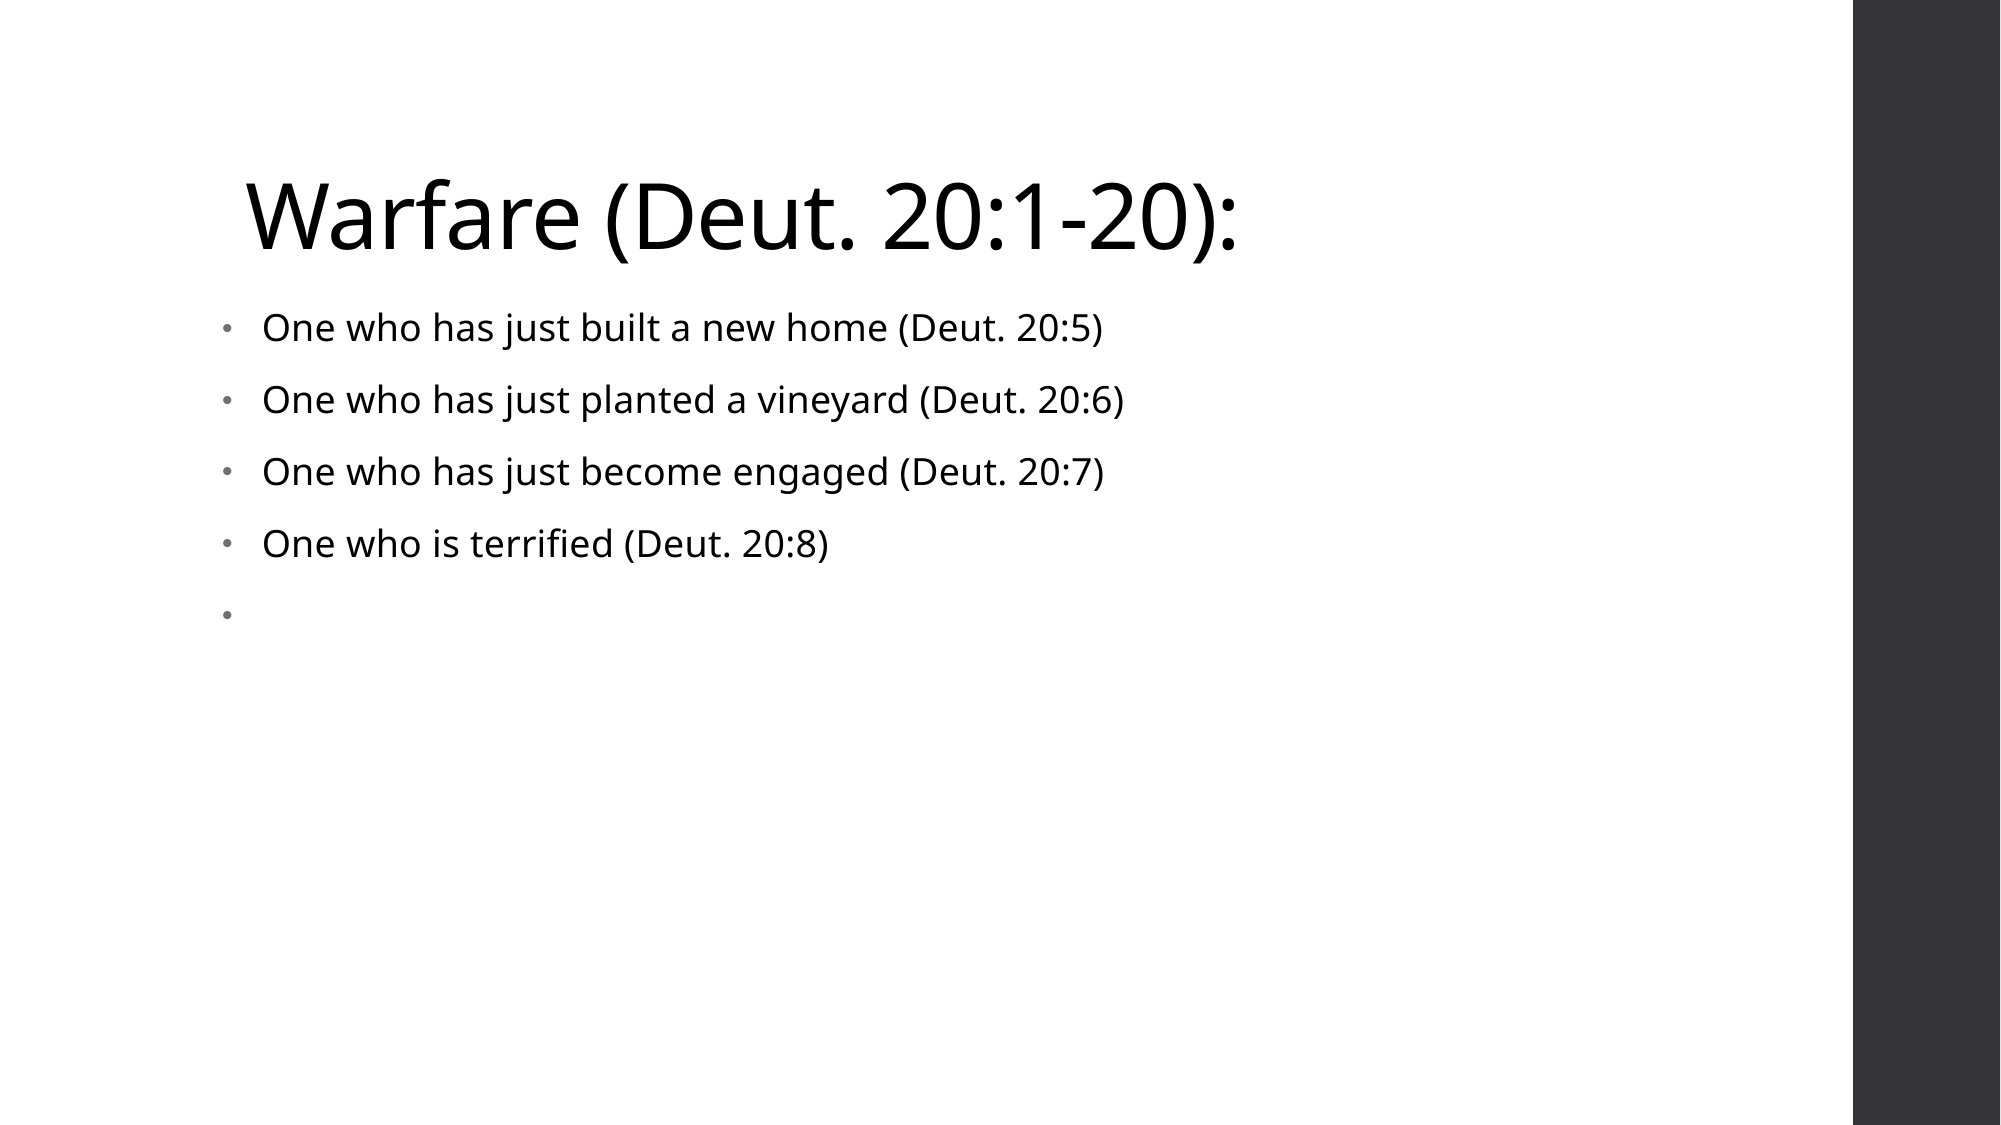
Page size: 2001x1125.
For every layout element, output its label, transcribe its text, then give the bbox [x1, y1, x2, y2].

list One who has just built a new home (Deut. 20:5) One who has just planted a vineyard (Deut. 20:6) One who has just become engaged (Deut. 20:7) One who is terrified (Deut. 20:8) [206, 299, 1617, 1014]
title Warfare (Deut. 20:1-20): [206, 60, 1797, 278]
